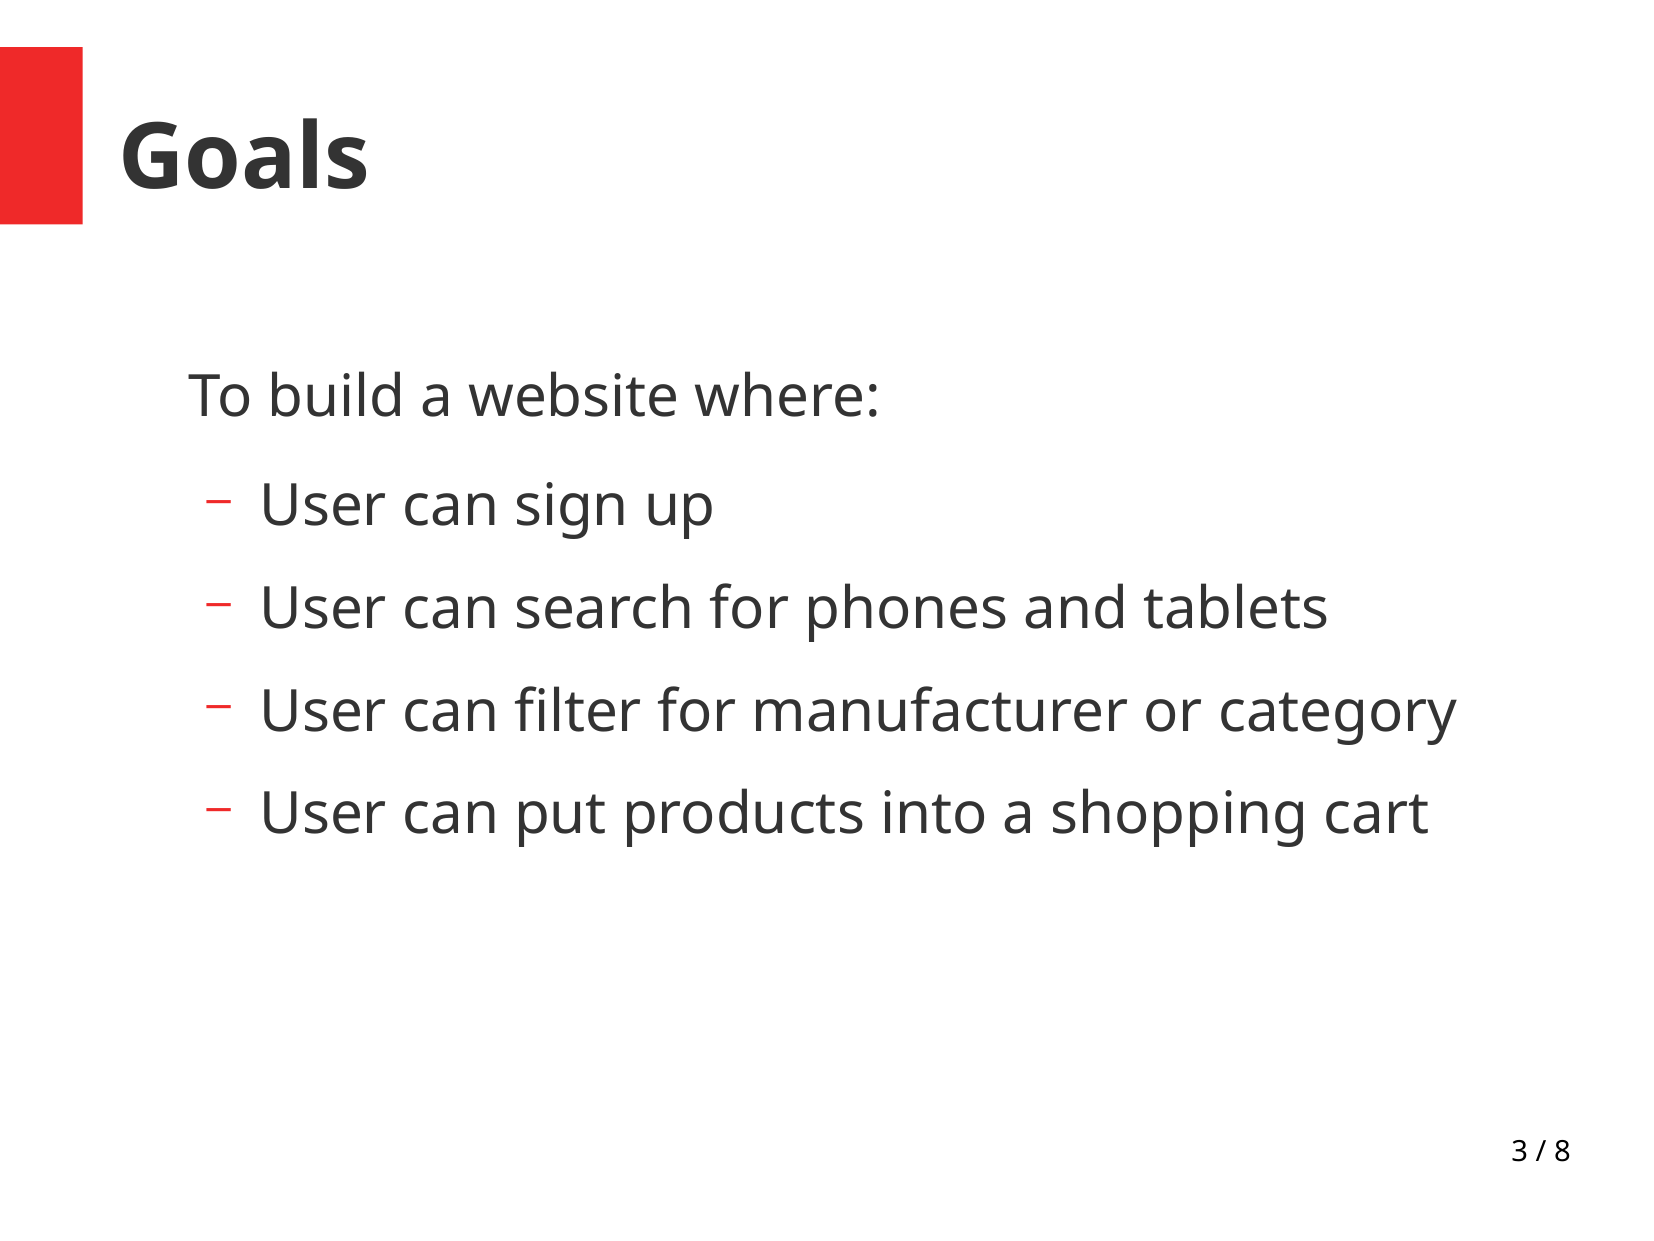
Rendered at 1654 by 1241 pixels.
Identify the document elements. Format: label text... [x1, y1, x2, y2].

title Goals [118, 49, 1571, 257]
list To build a website where: User can sign up User can search for phones and tablets User can filter for manufacturer or category User can put products into a shopping cart [118, 354, 1536, 1074]
